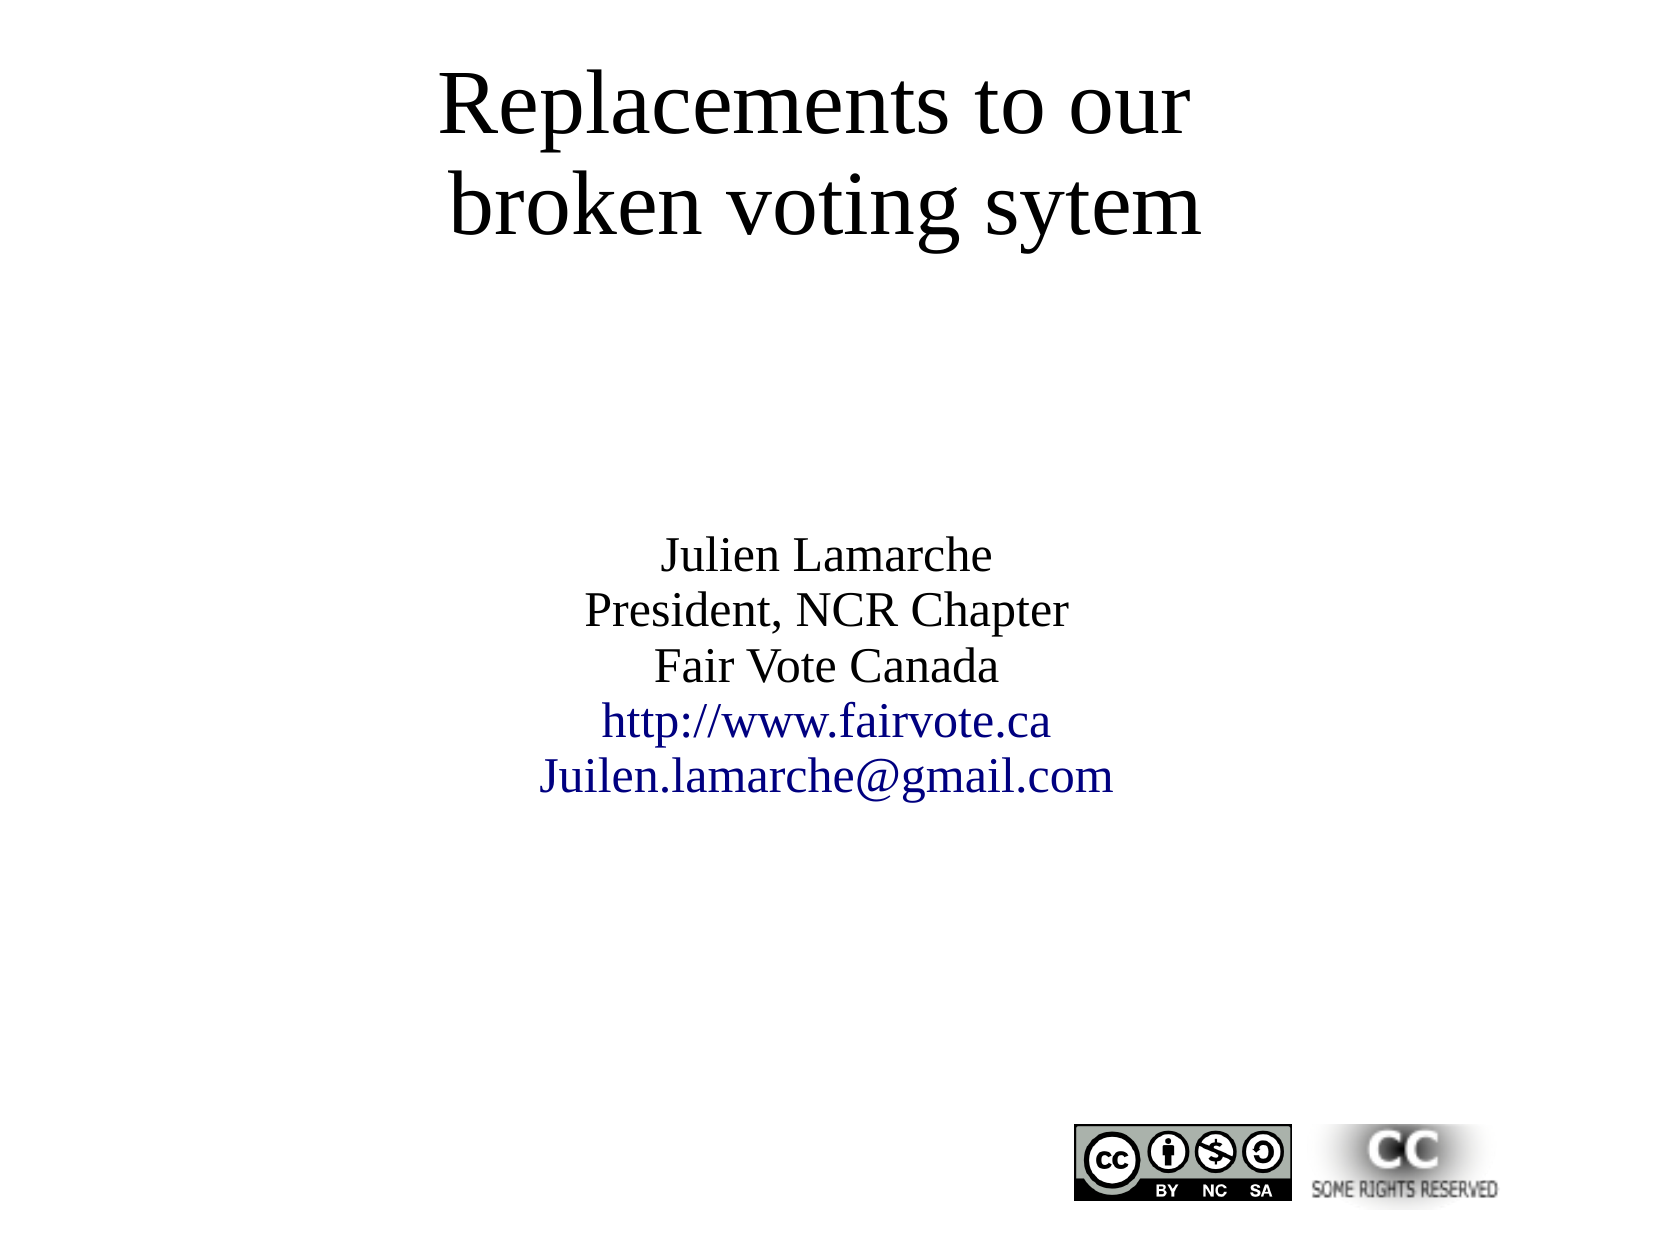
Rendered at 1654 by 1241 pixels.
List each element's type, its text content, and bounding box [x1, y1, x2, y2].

text_box Julien Lamarche President, NCR Chapter Fair Vote Canada http://www.fairvote.ca Juilen.lamarche@gmail.com [141, 519, 1512, 811]
picture [1074, 1124, 1292, 1201]
picture [1299, 1124, 1512, 1210]
title Replacements to our broken voting sytem [82, 49, 1571, 257]
